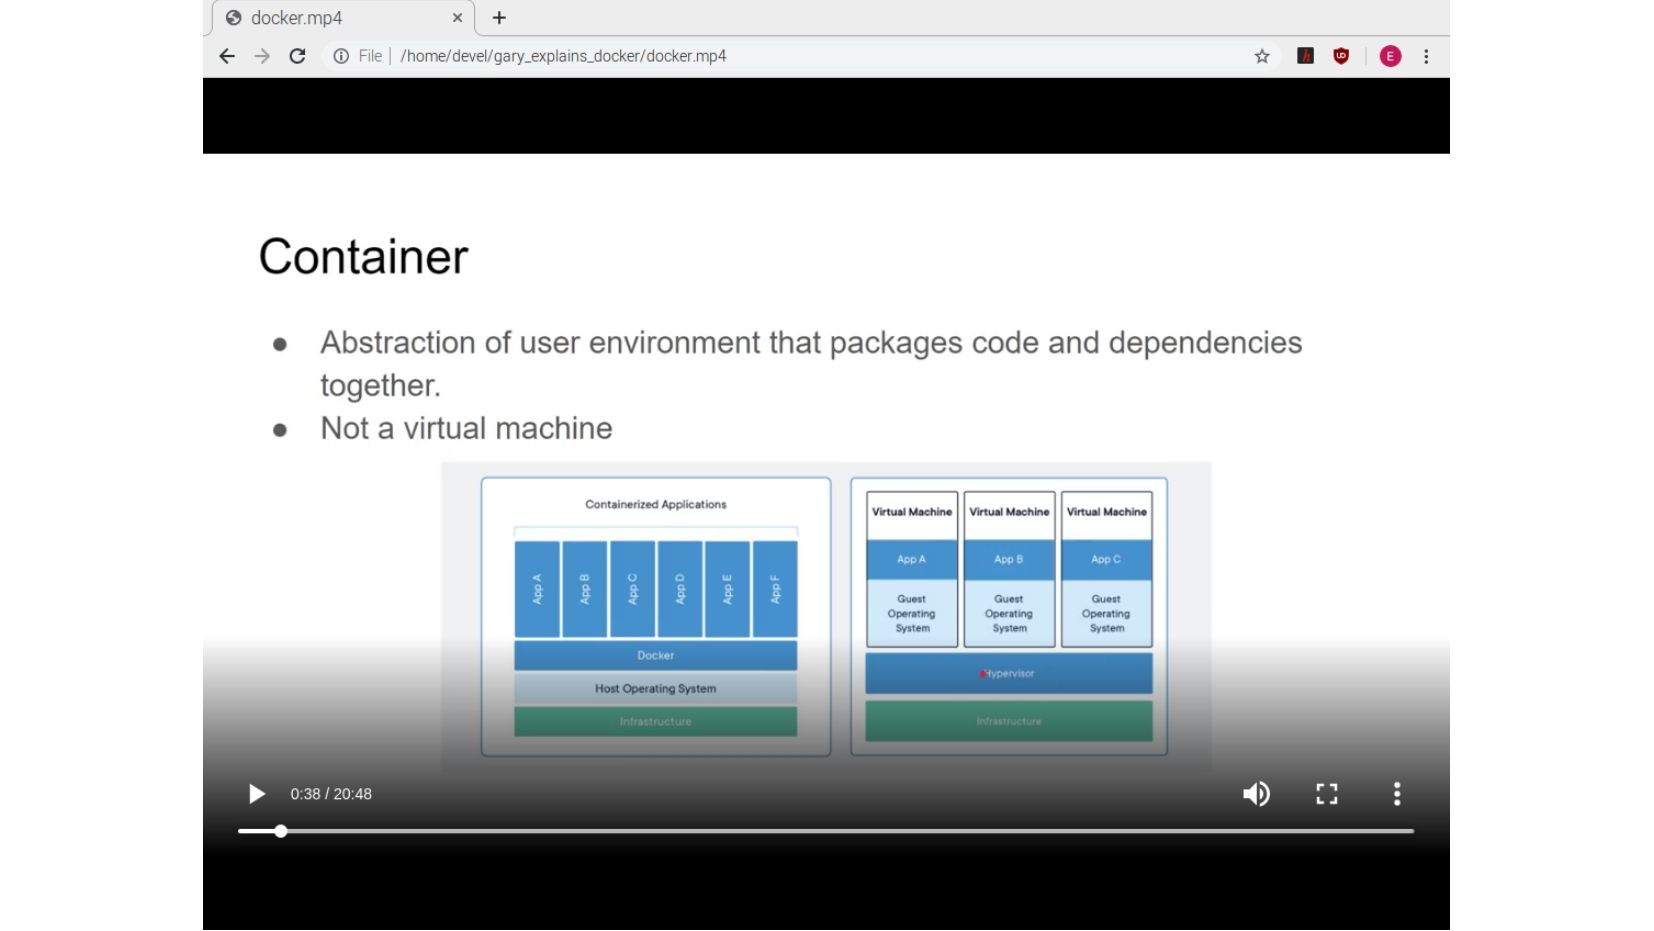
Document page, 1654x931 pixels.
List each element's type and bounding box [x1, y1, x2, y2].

picture [203, 0, 1450, 930]
